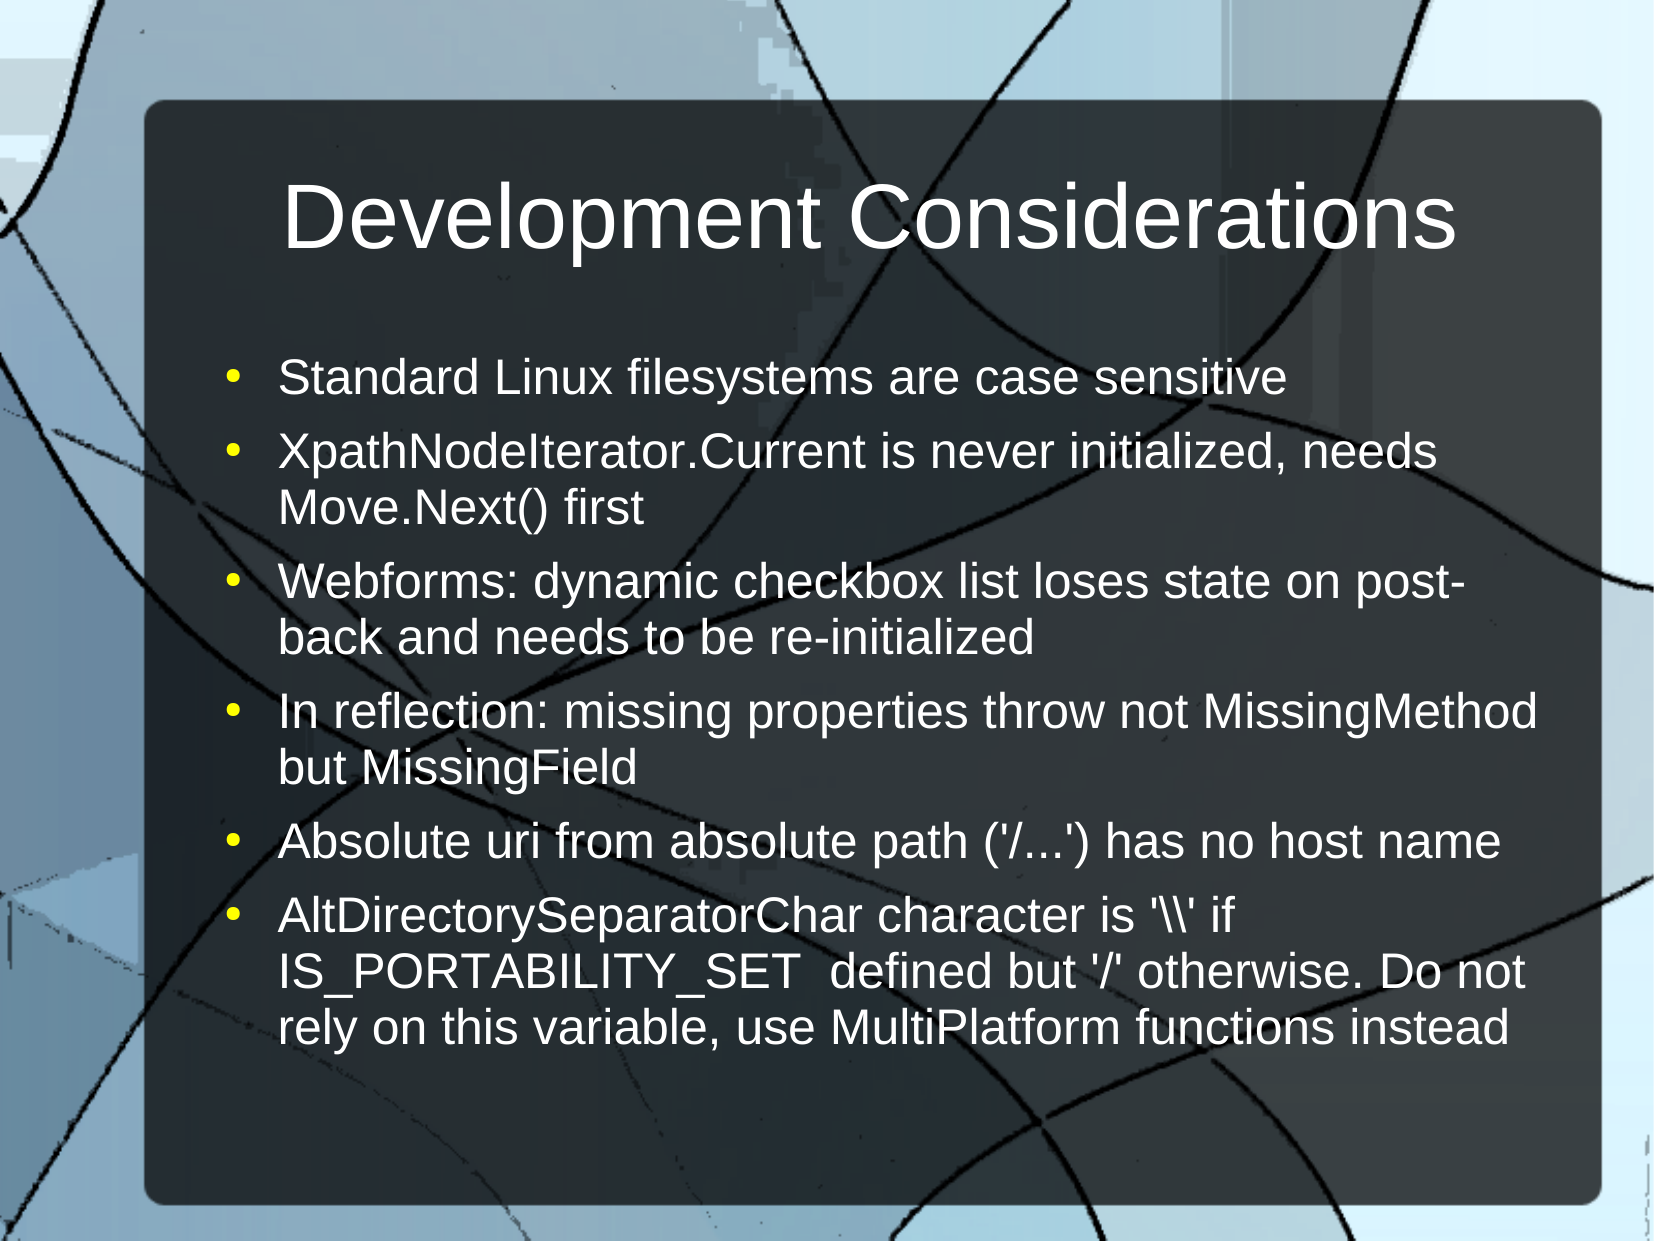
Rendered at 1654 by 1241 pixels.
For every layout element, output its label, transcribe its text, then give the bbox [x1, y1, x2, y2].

list Standard Linux filesystems are case sensitive XpathNodeIterator.Current is never initialized, needs Move.Next() first Webforms: dynamic checkbox list loses state on post-back and needs to be re-initialized In reflection: missing properties throw not MissingMethod but MissingField Absolute uri from absolute path ('/...') has no host name AltDirectorySeparatorChar character is '\\' if IS_PORTABILITY_SET defined but '/' otherwise. Do not rely on this variable, use MultiPlatform functions instead [206, 349, 1571, 1055]
picture [0, 0, 1654, 1241]
title Development Considerations [159, 108, 1583, 325]
